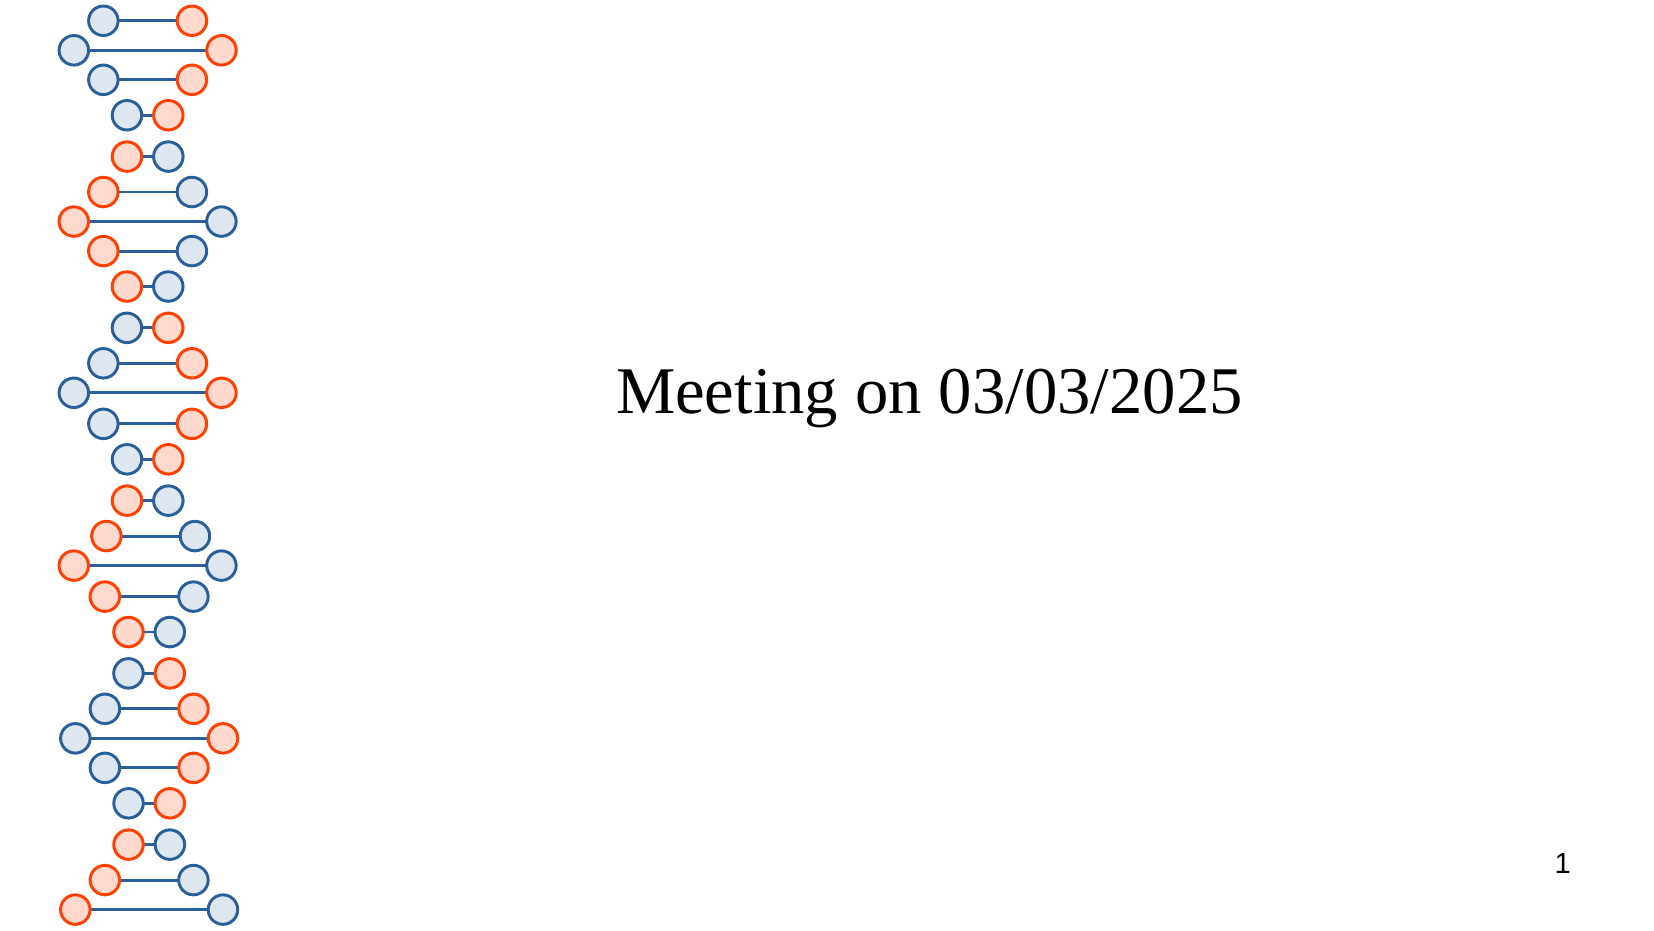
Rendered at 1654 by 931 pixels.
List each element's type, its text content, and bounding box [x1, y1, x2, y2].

subtitle Meeting on 03/03/2025 [265, 35, 1595, 748]
